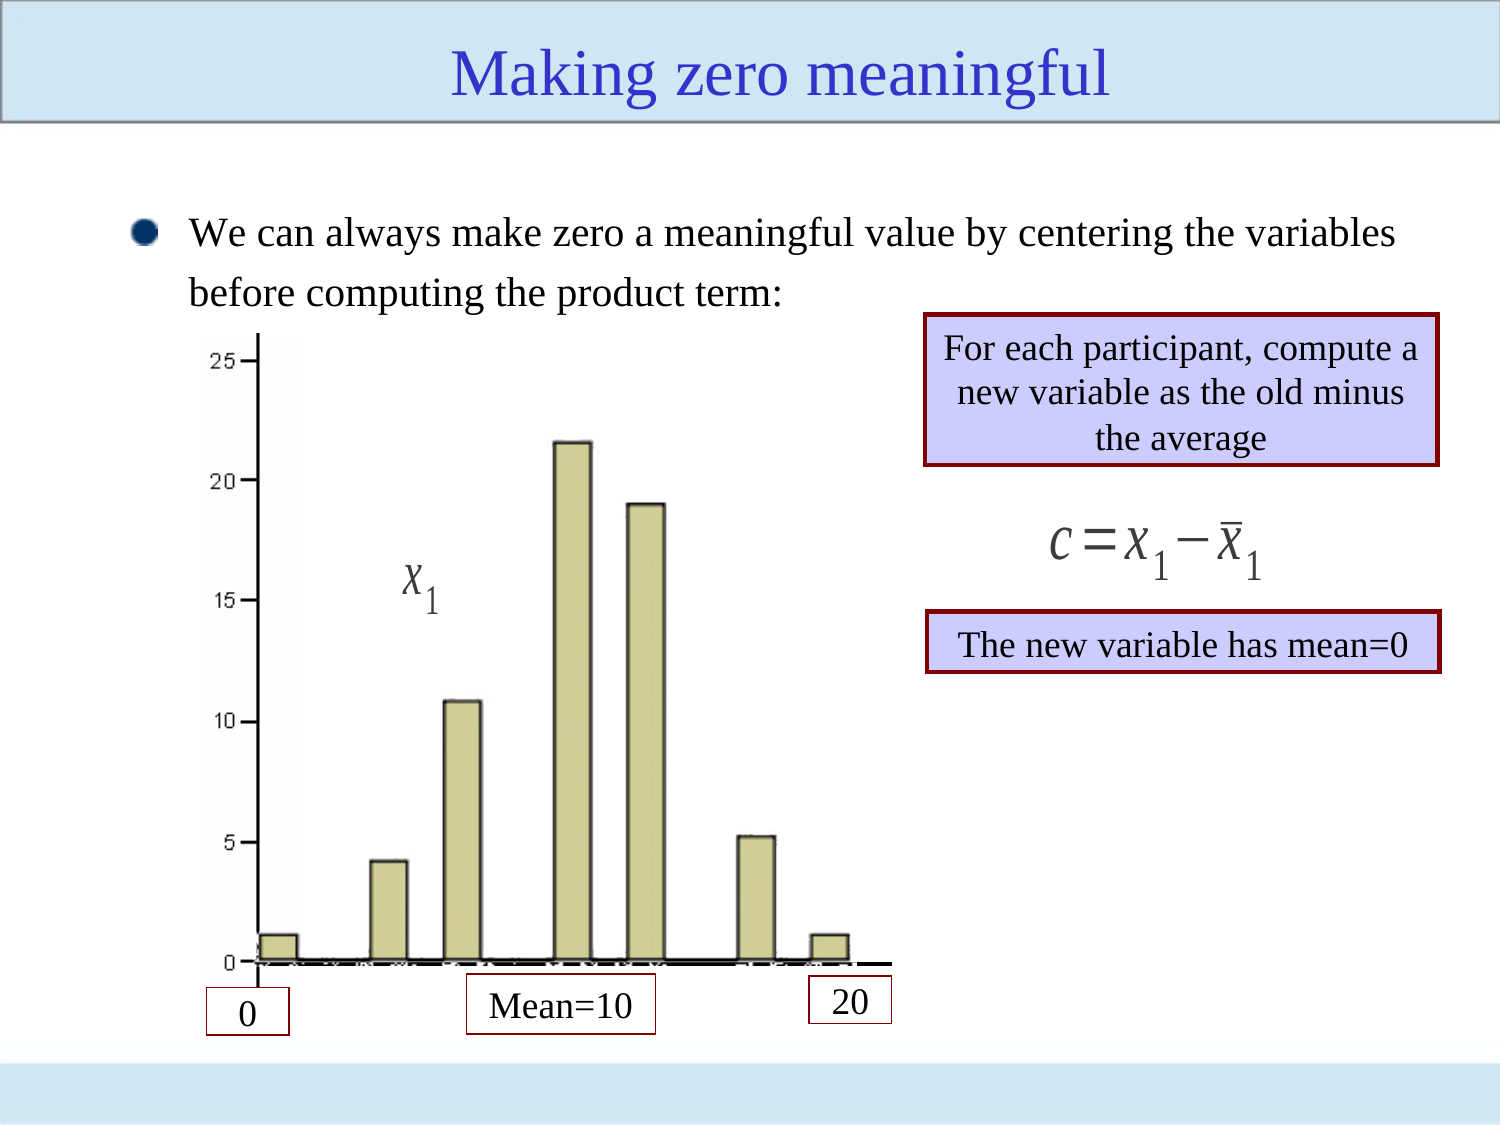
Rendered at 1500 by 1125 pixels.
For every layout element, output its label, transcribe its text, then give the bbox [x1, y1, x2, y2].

title Making zero meaningful [249, 21, 1313, 117]
picture [0, 0, 1500, 1125]
chart [390, 538, 455, 623]
text_box 0 [206, 987, 290, 1036]
chart [1036, 501, 1282, 590]
text_box For each participant, compute a new variable as the old minus the average [924, 314, 1438, 466]
text_box 20 [809, 976, 892, 1024]
text_box The new variable has mean=0 [927, 611, 1440, 673]
text_box Mean=10 [466, 973, 656, 1035]
text_box We can always make zero a meaningful value by centering the variables before computing the product term: [112, 187, 1413, 323]
